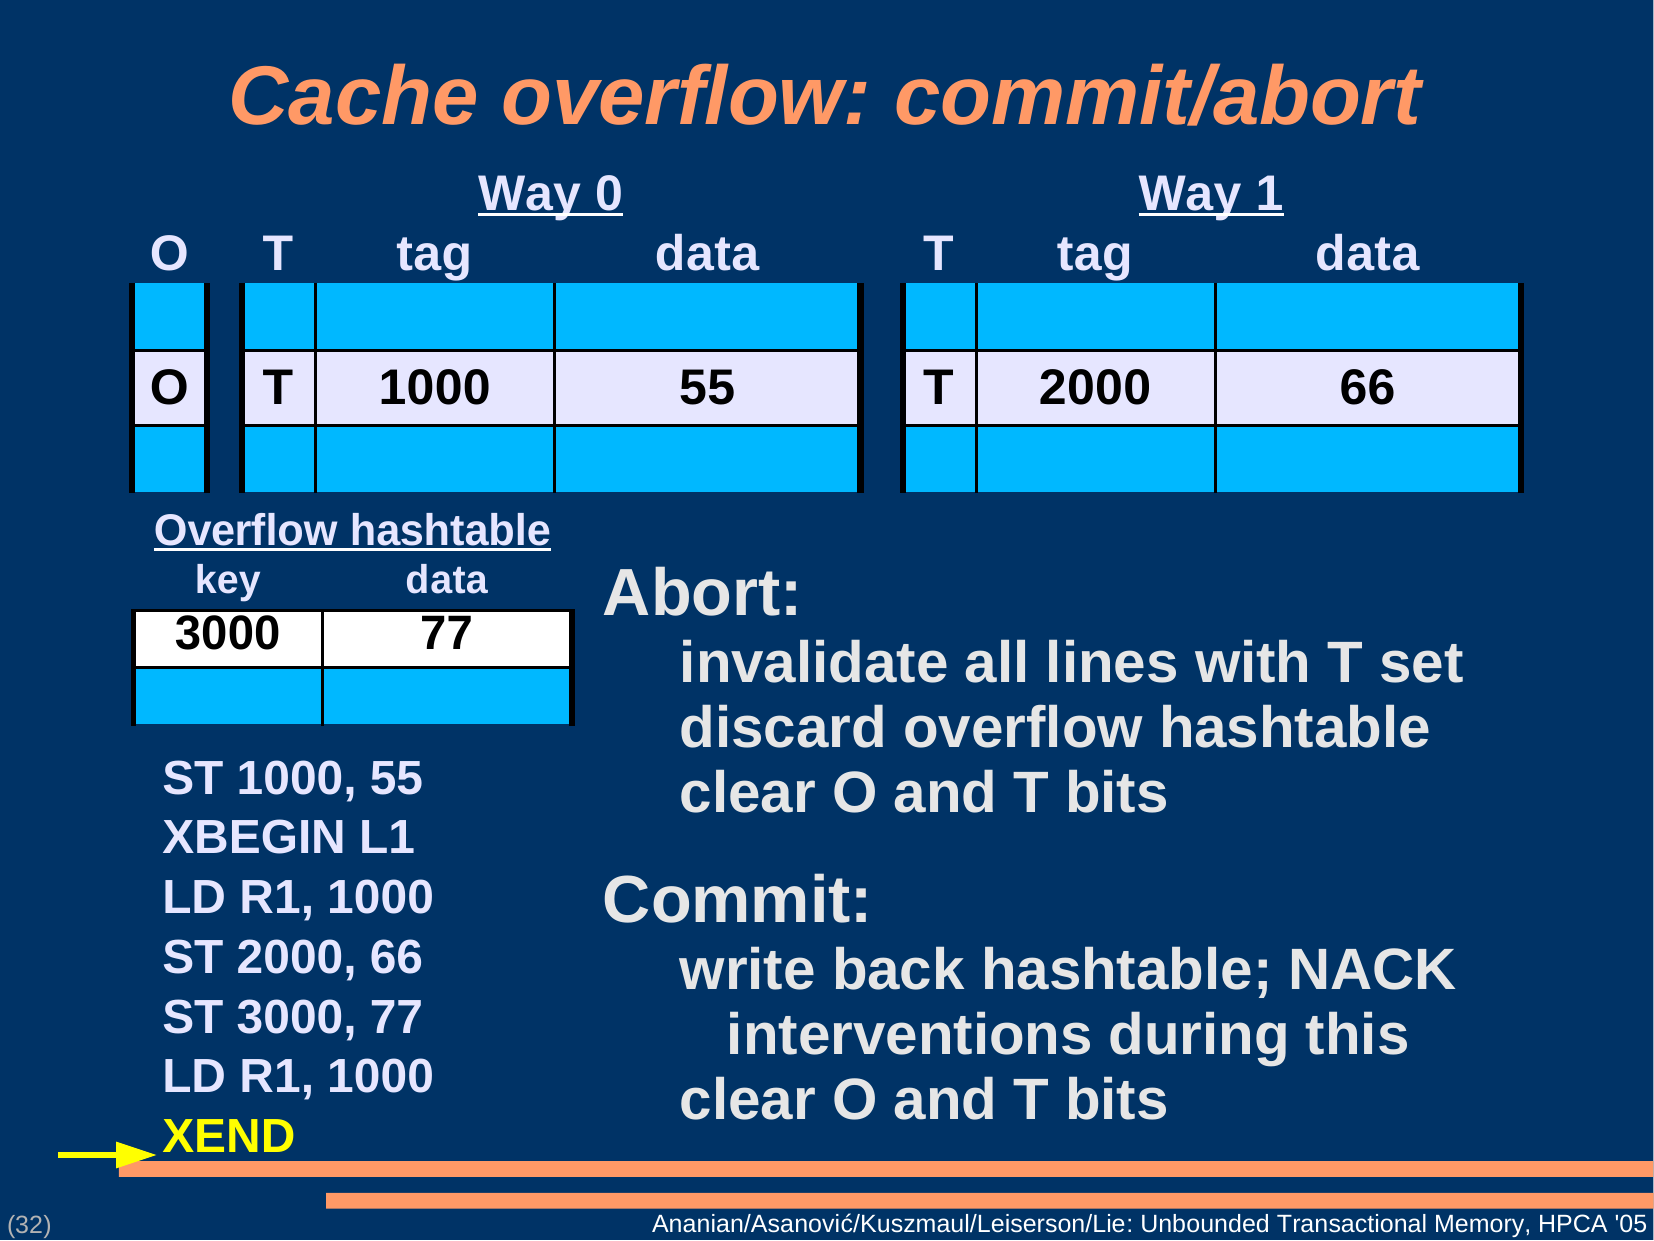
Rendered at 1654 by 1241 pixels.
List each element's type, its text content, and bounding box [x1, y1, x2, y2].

title Cache overflow: commit/abort [51, 28, 1600, 163]
list Abort: invalidate all lines with T set discard overflow hashtable clear O and T bits Commit: write back hashtable; NACK interventions during this clear O and T bits [585, 554, 1561, 1163]
chart [127, 163, 1527, 495]
chart [128, 508, 577, 727]
text_box ST 1000, 55 XBEGIN L1 LD R1, 1000 ST 2000, 66 ST 3000, 77 LD R1, 1000 XEND [162, 750, 435, 1163]
